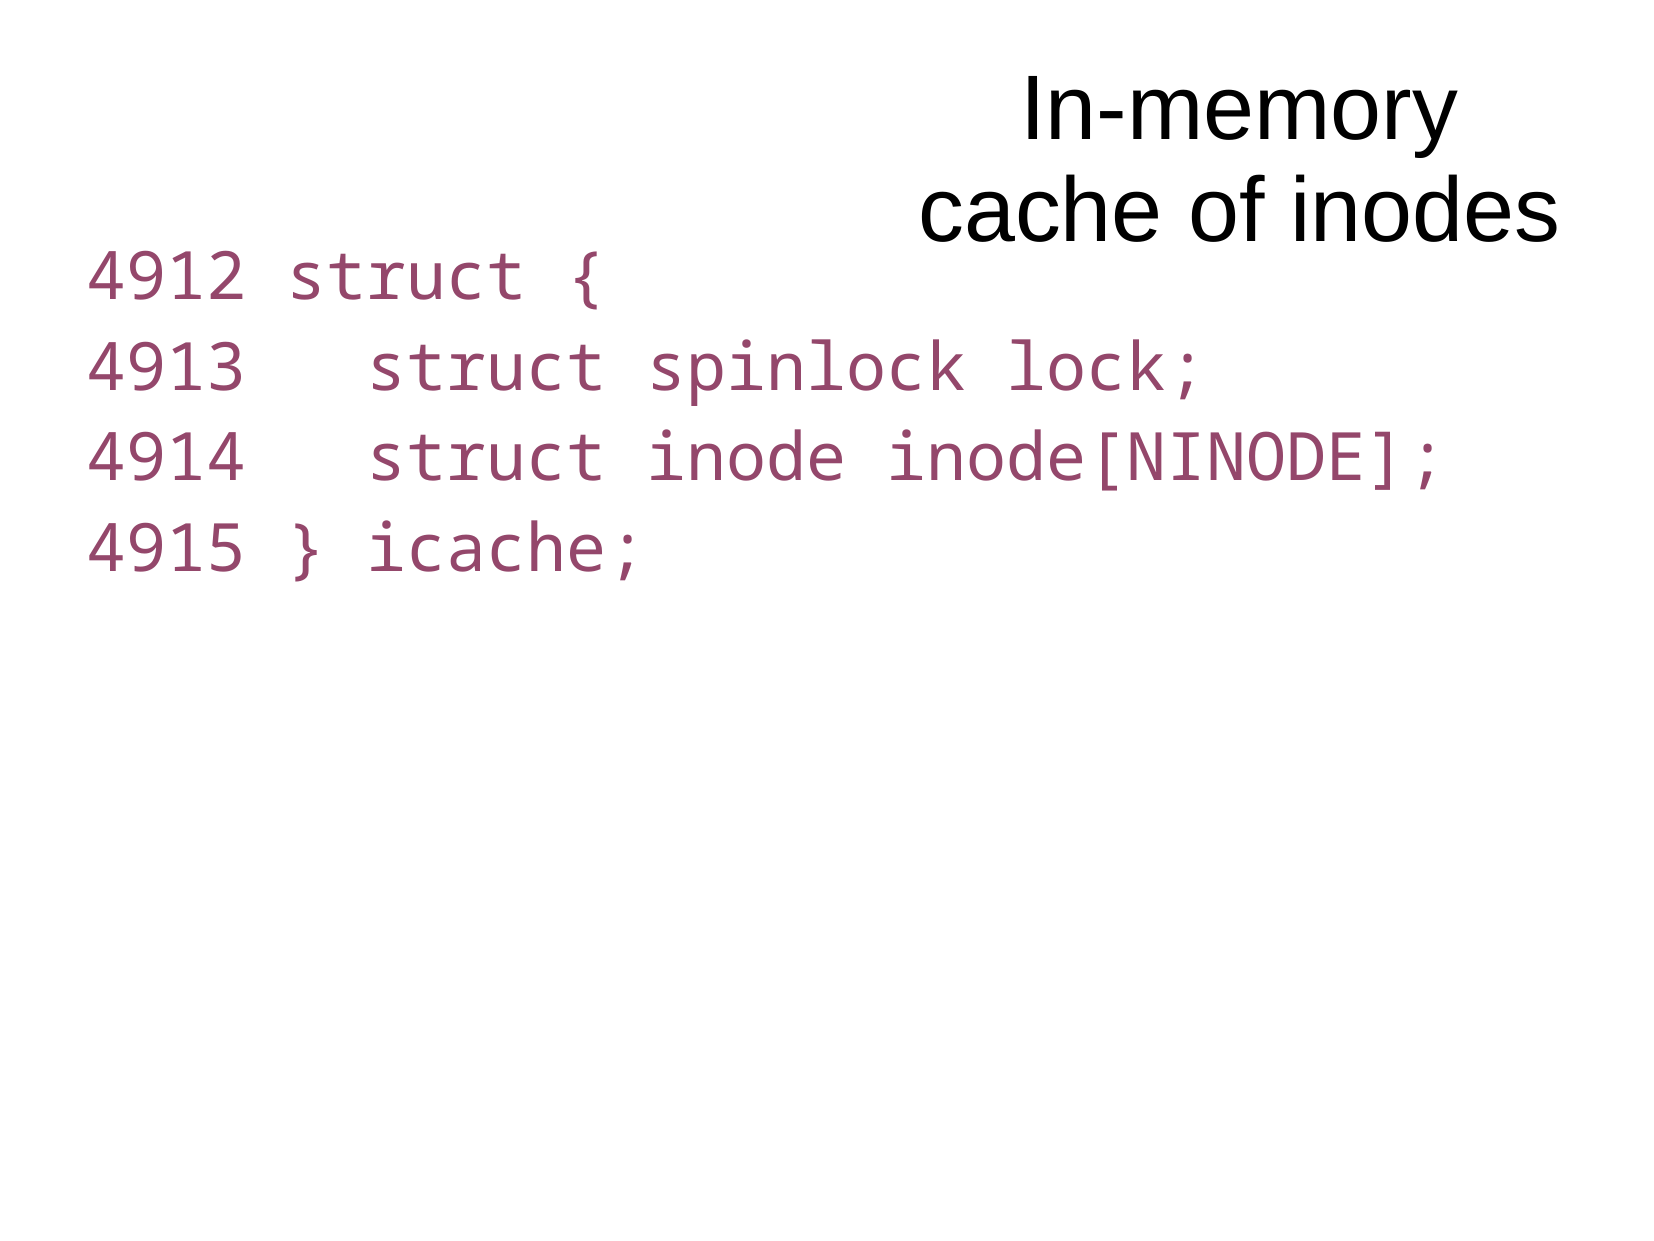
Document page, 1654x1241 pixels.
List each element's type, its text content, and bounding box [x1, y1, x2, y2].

list 4912 struct { 4913 struct spinlock lock; 4914 struct inode inode[NINODE]; 4915 } icache; [86, 228, 1576, 1163]
title In-memory cache of inodes [904, 55, 1576, 228]
